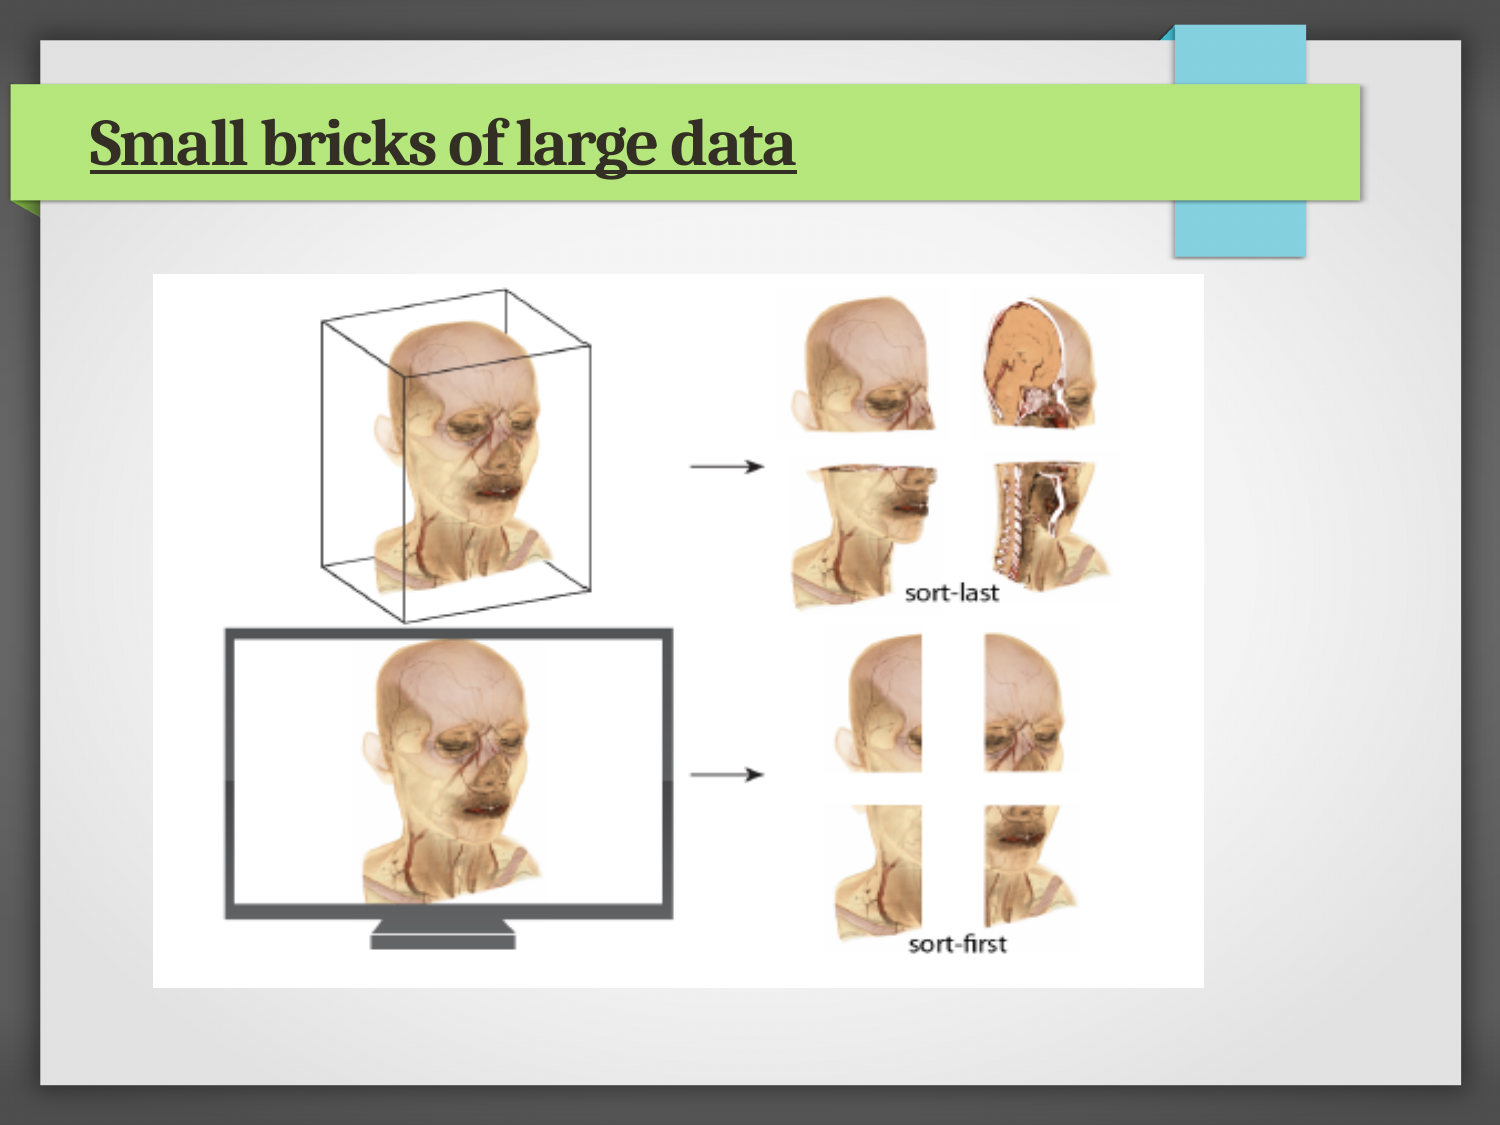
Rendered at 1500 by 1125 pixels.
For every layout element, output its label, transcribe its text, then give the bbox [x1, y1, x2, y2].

picture [0, 0, 1500, 1125]
title Small bricks of large data [75, 45, 1325, 233]
